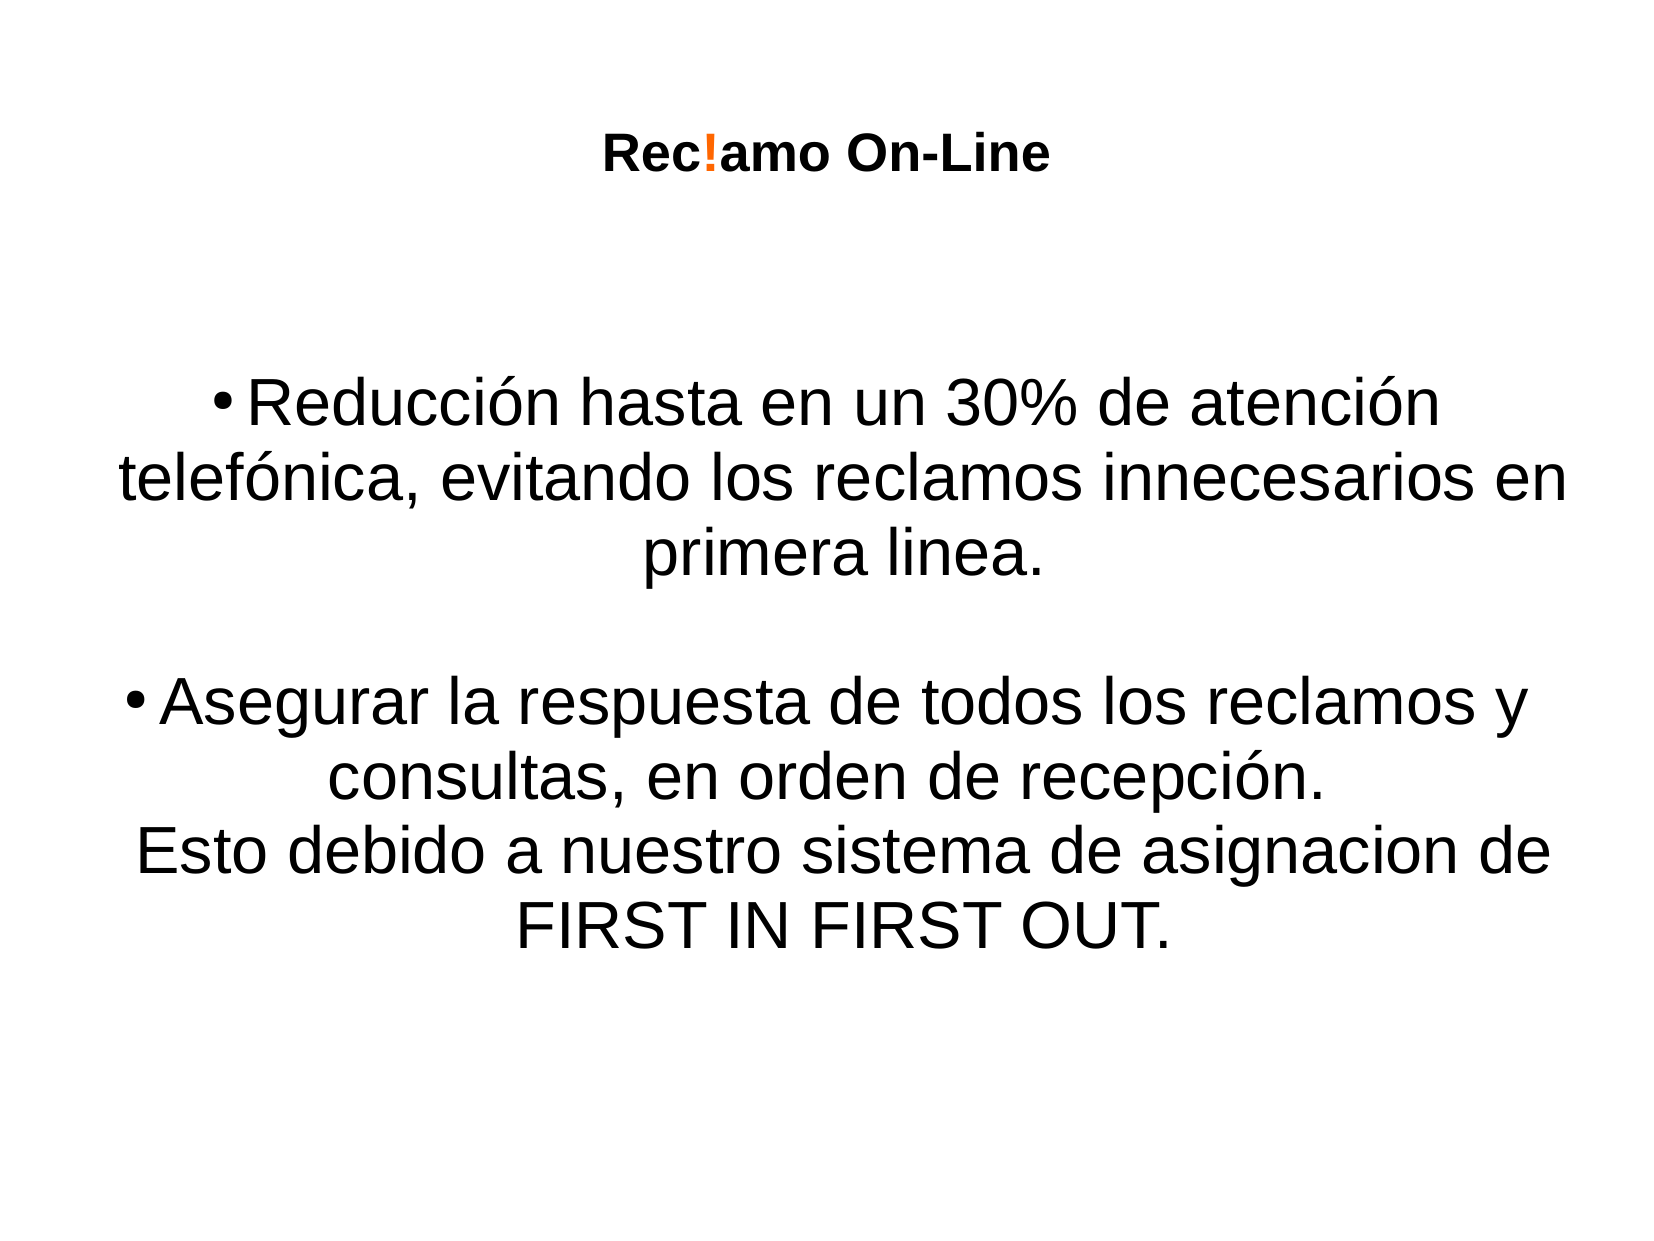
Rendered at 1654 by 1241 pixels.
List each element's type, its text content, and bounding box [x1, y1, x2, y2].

title Rec!amo On-Line [82, 49, 1571, 257]
subtitle Reducción hasta en un 30% de atención telefónica, evitando los reclamos innecesarios en primera linea. Asegurar la respuesta de todos los reclamos y consultas, en orden de recepción. Esto debido a nuestro sistema de asignacion de FIRST IN FIRST OUT. [82, 290, 1571, 1113]
